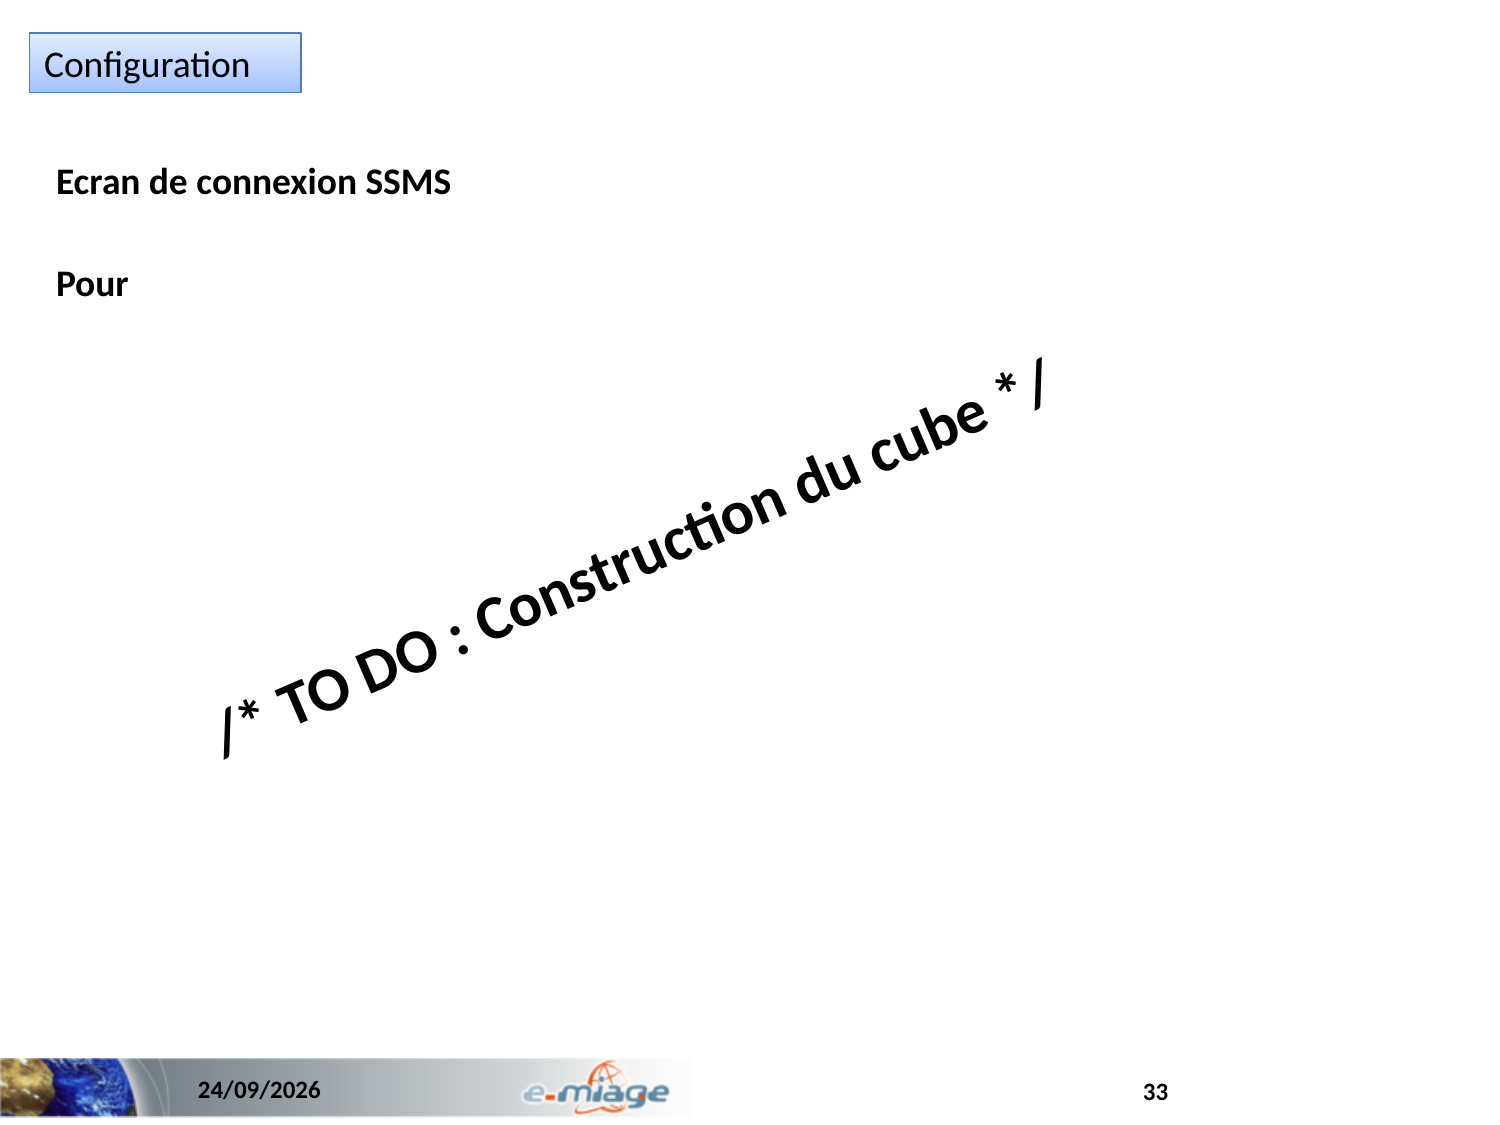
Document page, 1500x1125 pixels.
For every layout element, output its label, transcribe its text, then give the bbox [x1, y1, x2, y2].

picture [0, 1058, 691, 1118]
text_box Ecran de connexion SSMS Pour [41, 149, 798, 312]
text_box Configuration [29, 32, 302, 93]
text_box /* TO DO : Construction du cube */ [182, 327, 1081, 782]
